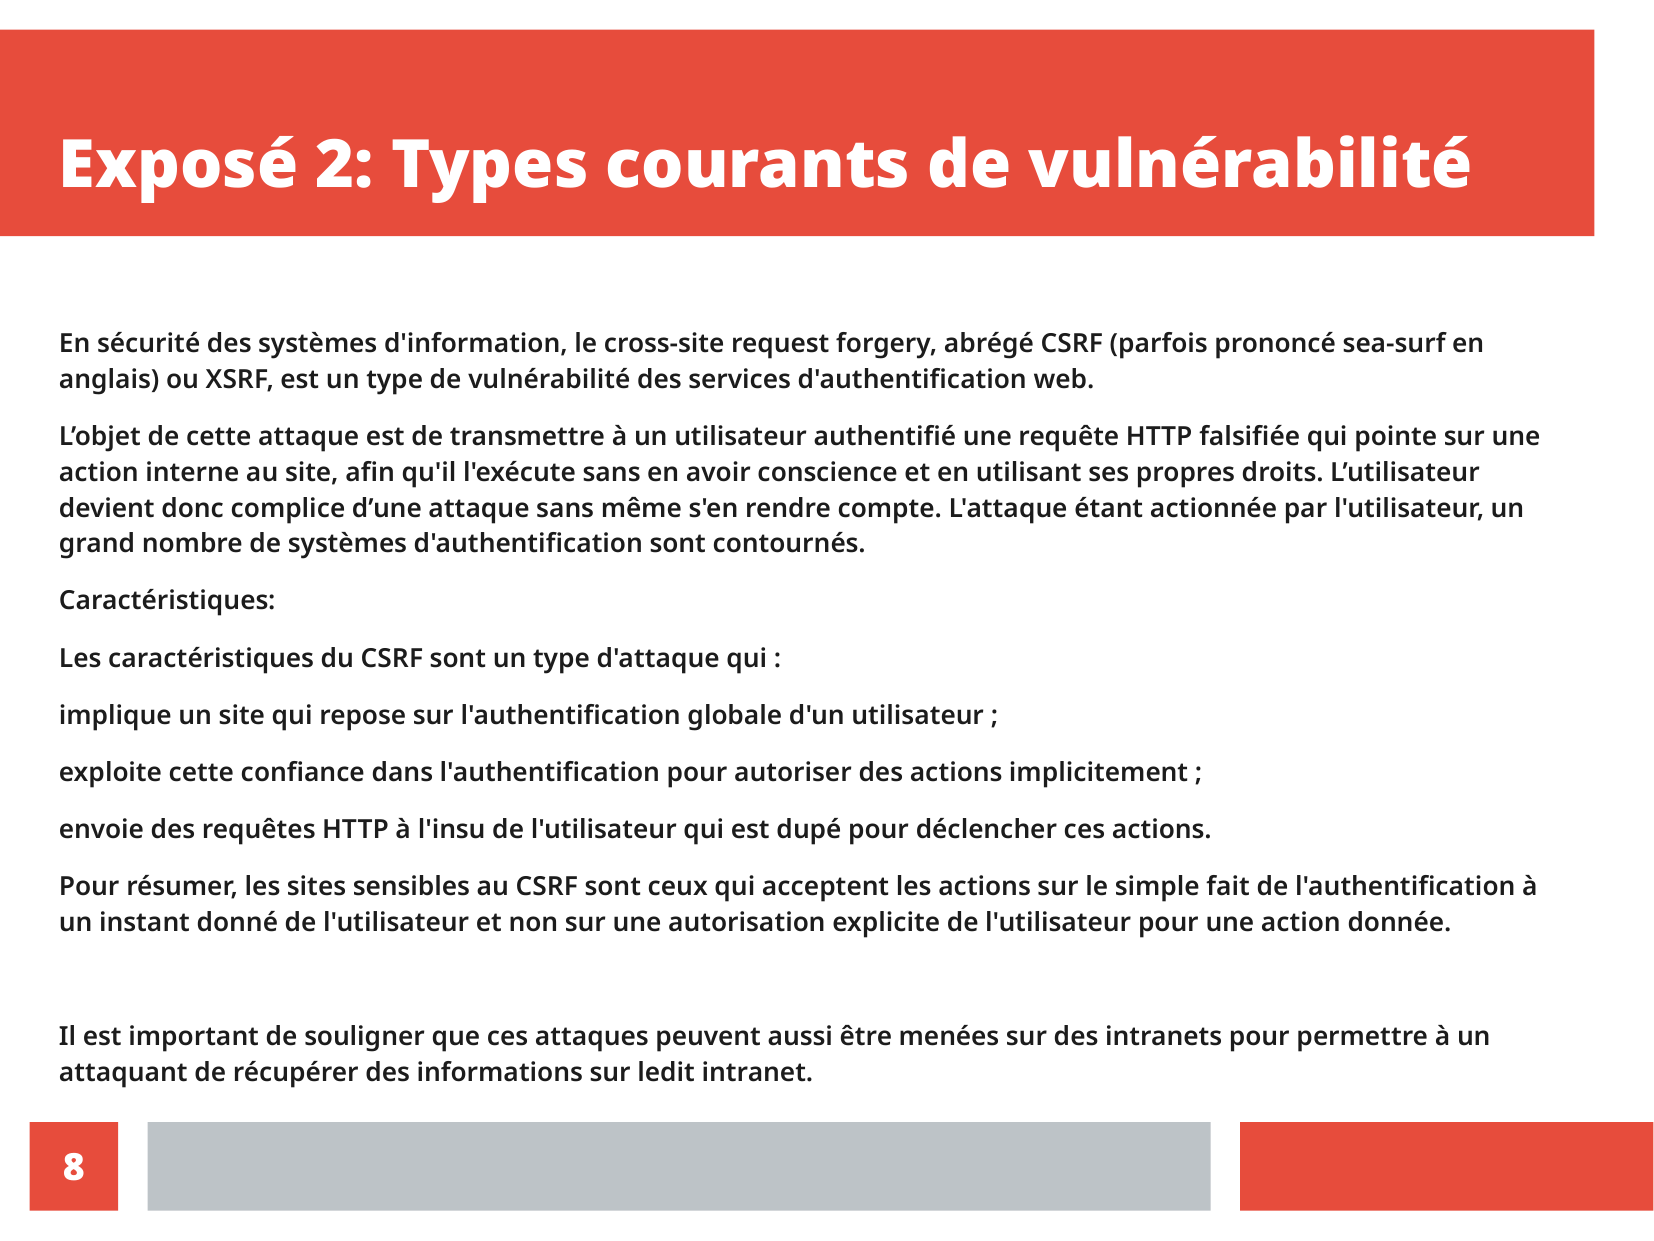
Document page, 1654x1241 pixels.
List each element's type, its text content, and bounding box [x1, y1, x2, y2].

list En sécurité des systèmes d'information, le cross-site request forgery, abrégé CSRF (parfois prononcé sea-surf en anglais) ou XSRF, est un type de vulnérabilité des services d'authentification web. L’objet de cette attaque est de transmettre à un utilisateur authentifié une requête HTTP falsifiée qui pointe sur une action interne au site, afin qu'il l'exécute sans en avoir conscience et en utilisant ses propres droits. L’utilisateur devient donc complice d’une attaque sans même s'en rendre compte. L'attaque étant actionnée par l'utilisateur, un grand nombre de systèmes d'authentification sont contournés. Caractéristiques: Les caractéristiques du CSRF sont un type d'attaque qui : implique un site qui repose sur l'authentification globale d'un utilisateur ; exploite cette confiance dans l'authentification pour autoriser des actions implicitement ; envoie des requêtes HTTP à l'insu de l'utilisateur qui est dupé pour déclencher ces actions. Pour résumer, les sites sensibles au CSRF sont ceux qui acceptent les actions sur le simple fait de l'authentification à un instant donné de l'utilisateur et non sur une autorisation explicite de l'utilisateur pour une action donnée. Il est important de souligner que ces attaques peuvent aussi être menées sur des intranets pour permettre à un attaquant de récupérer des informations sur ledit intranet. [59, 324, 1565, 1093]
title Exposé 2: Types courants de vulnérabilité [59, 59, 1595, 207]
